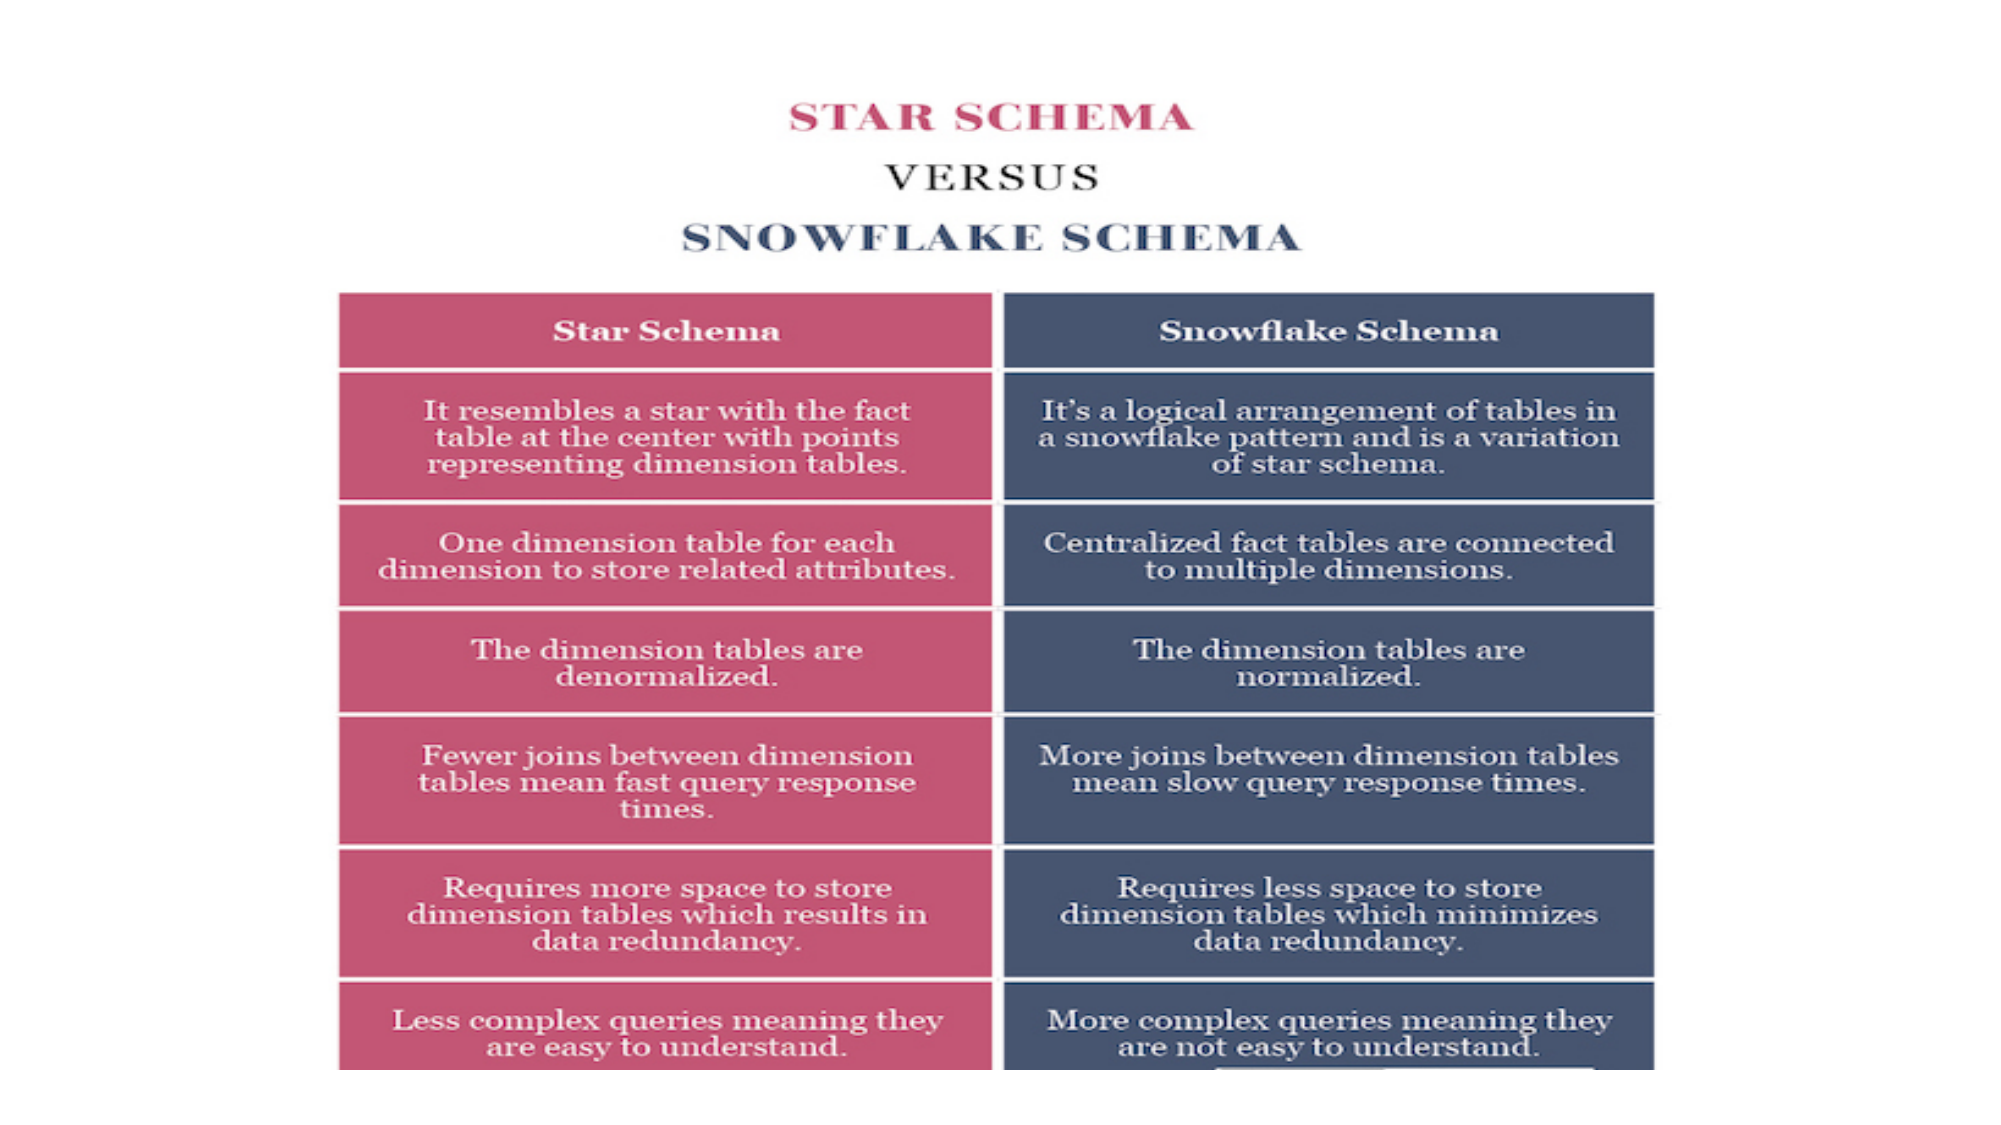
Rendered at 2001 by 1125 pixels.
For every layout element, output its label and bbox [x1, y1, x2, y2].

picture [328, 55, 1672, 1070]
